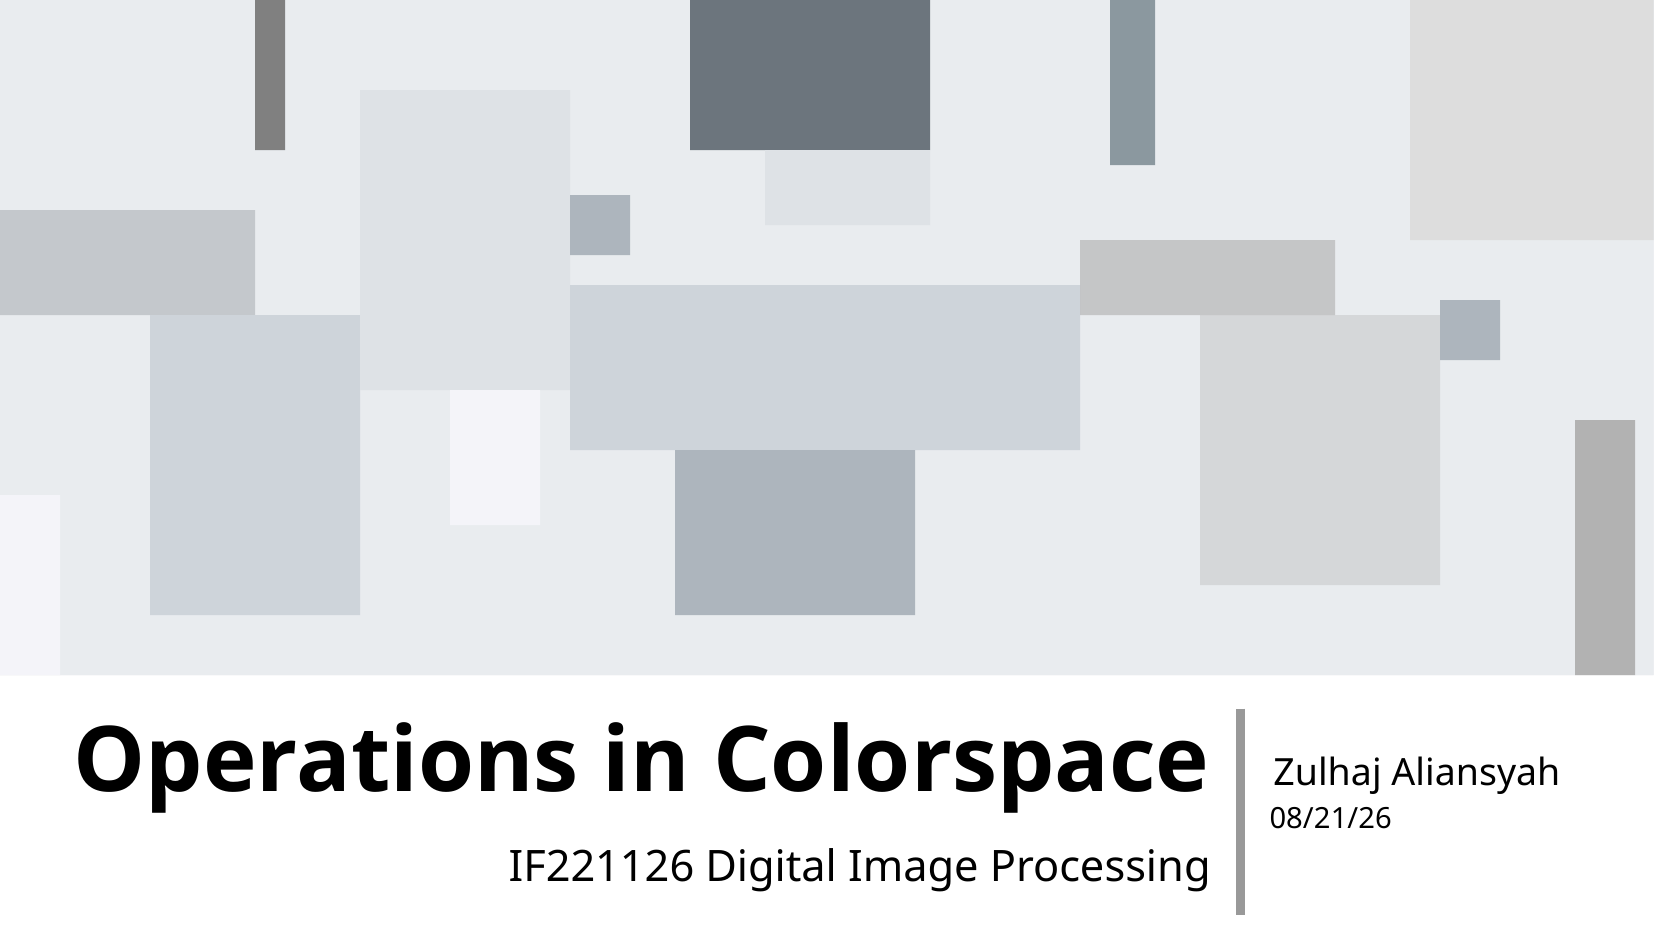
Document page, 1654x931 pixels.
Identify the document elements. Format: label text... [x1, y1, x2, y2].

subtitle IF221126 Digital Image Processing [59, 835, 1211, 895]
title Operations in Colorspace [59, 694, 1211, 819]
text_box Zulhaj Aliansyah [1258, 738, 1576, 805]
